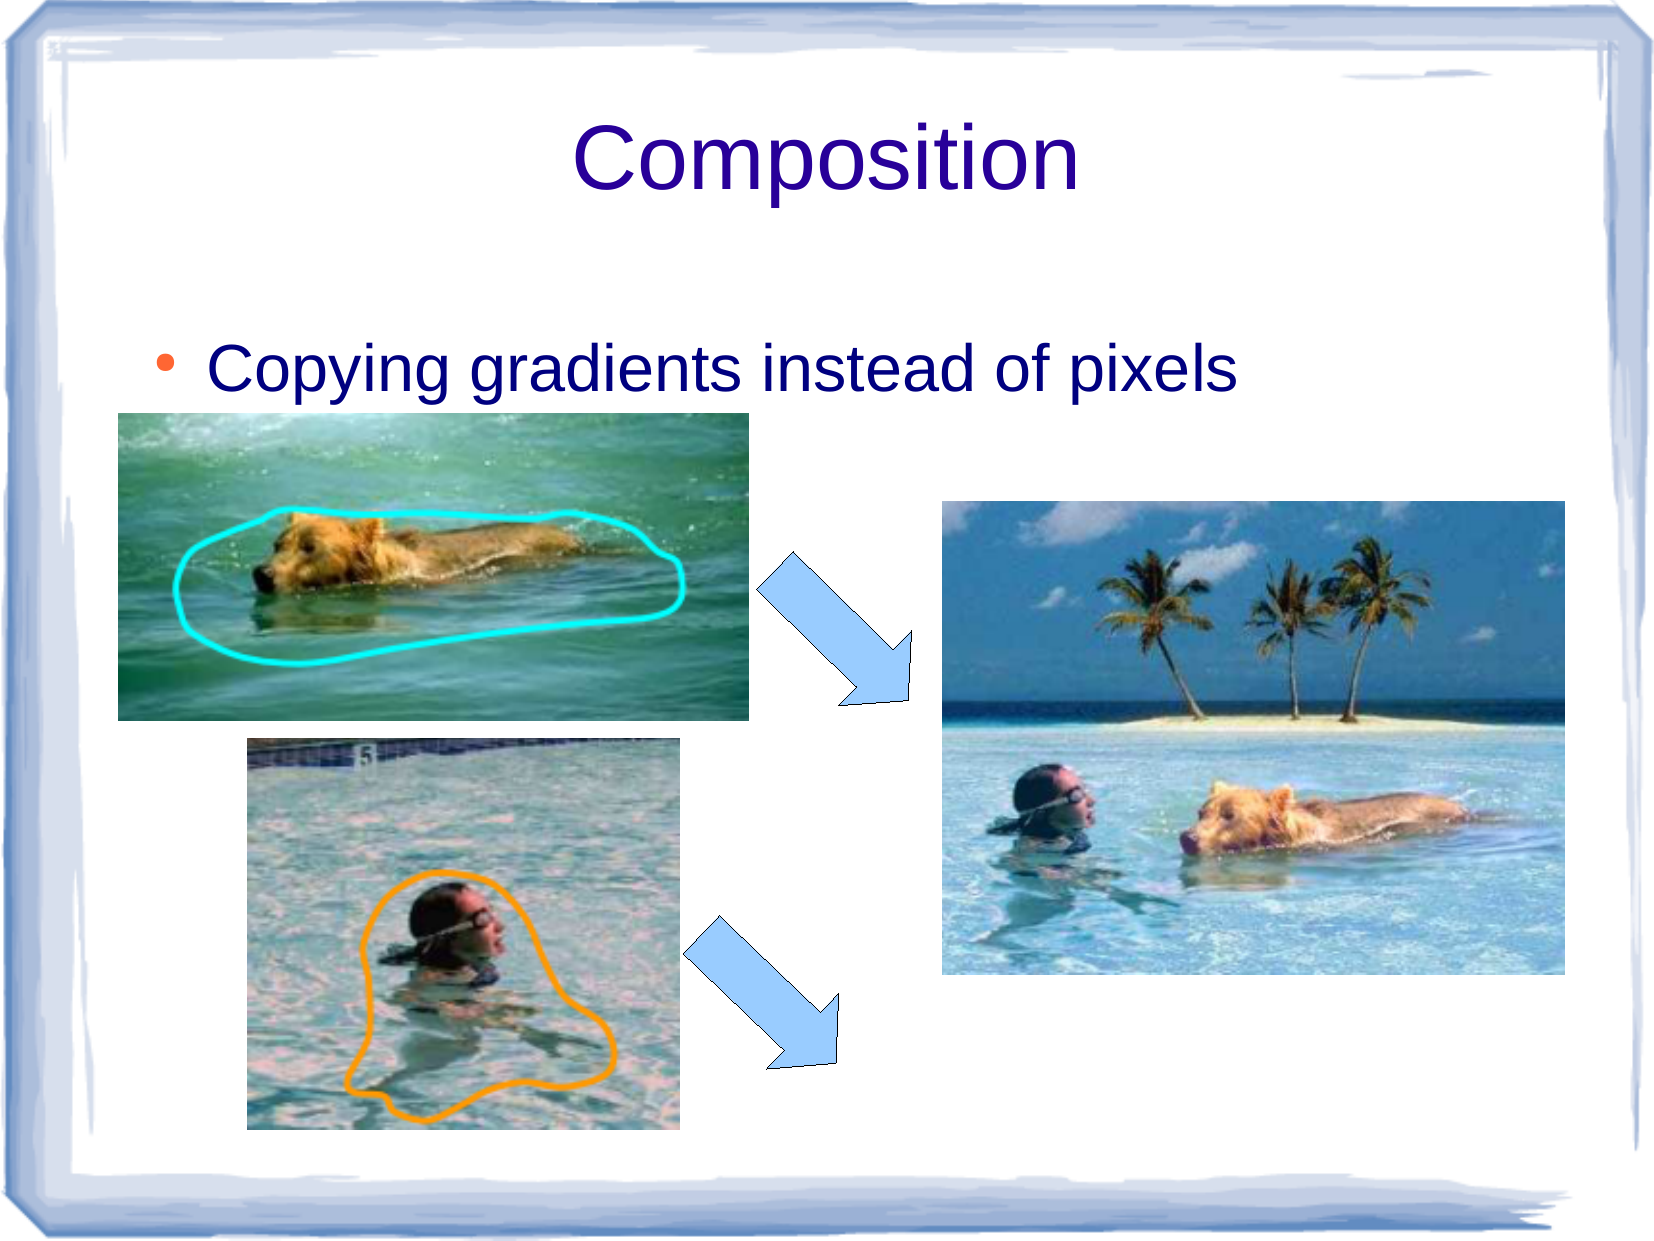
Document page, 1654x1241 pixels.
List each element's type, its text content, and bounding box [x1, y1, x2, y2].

text_box [756, 551, 912, 706]
picture [942, 501, 1565, 975]
picture [118, 413, 749, 721]
text_box [683, 915, 839, 1070]
title Composition [82, 49, 1571, 257]
list Copying gradients instead of pixels [118, 324, 1571, 1004]
picture [247, 738, 680, 1130]
